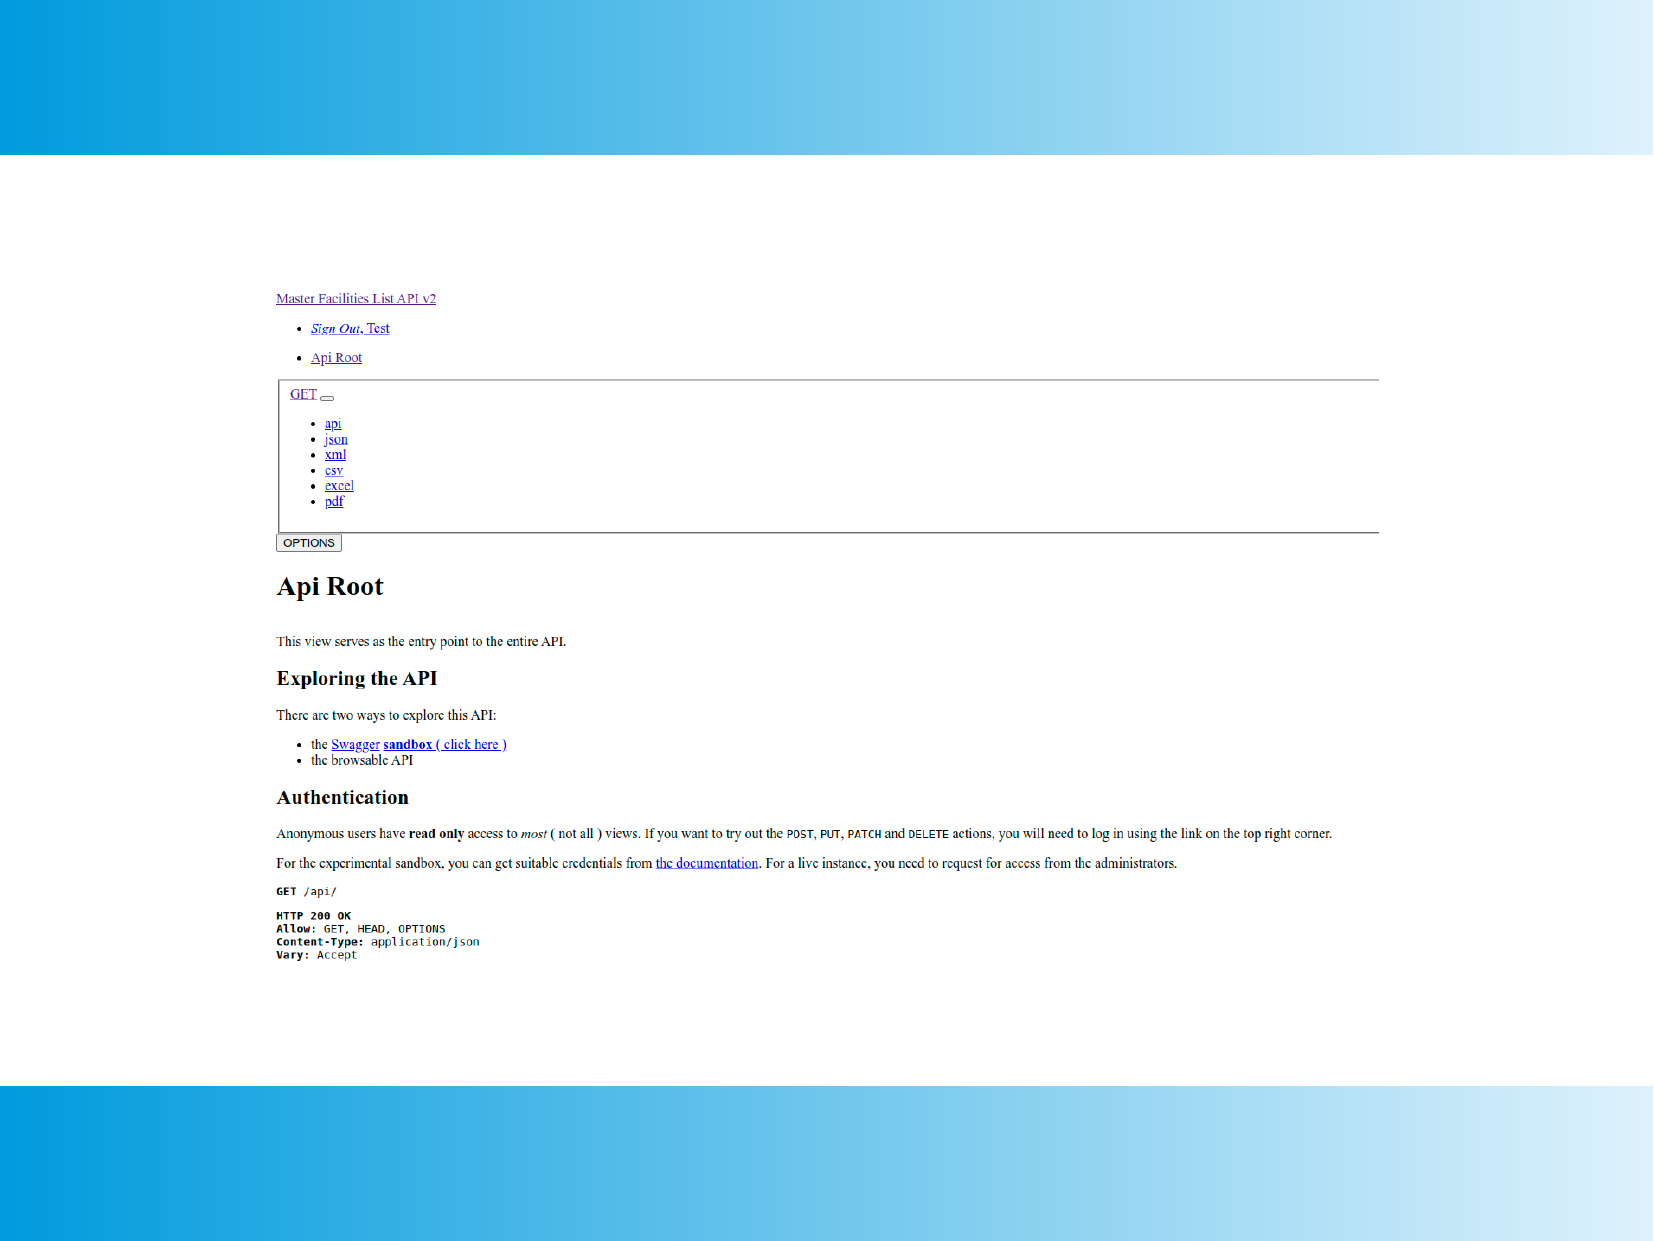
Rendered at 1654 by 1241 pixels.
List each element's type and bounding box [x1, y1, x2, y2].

picture [275, 290, 1379, 1010]
